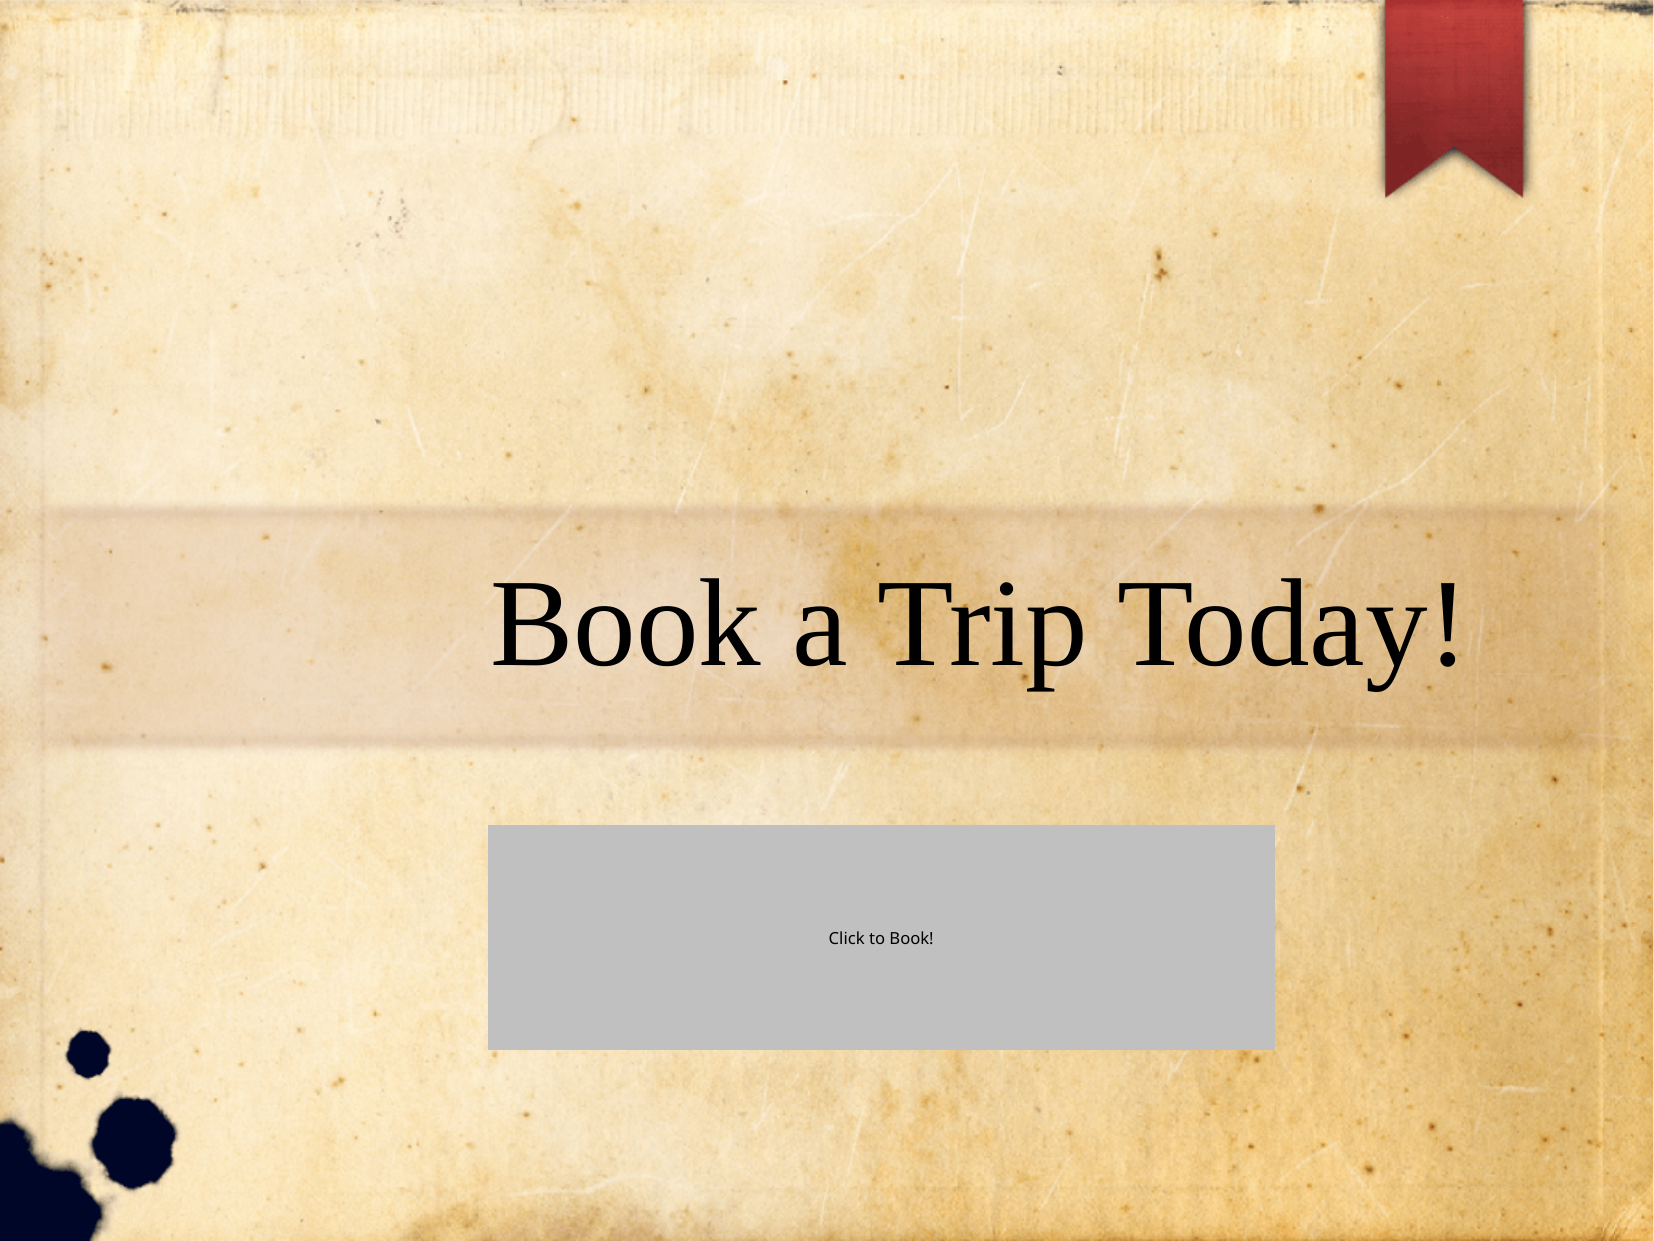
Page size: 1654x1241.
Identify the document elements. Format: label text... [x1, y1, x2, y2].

title Book a Trip Today! [431, 519, 1530, 727]
picture [0, 0, 1654, 1241]
